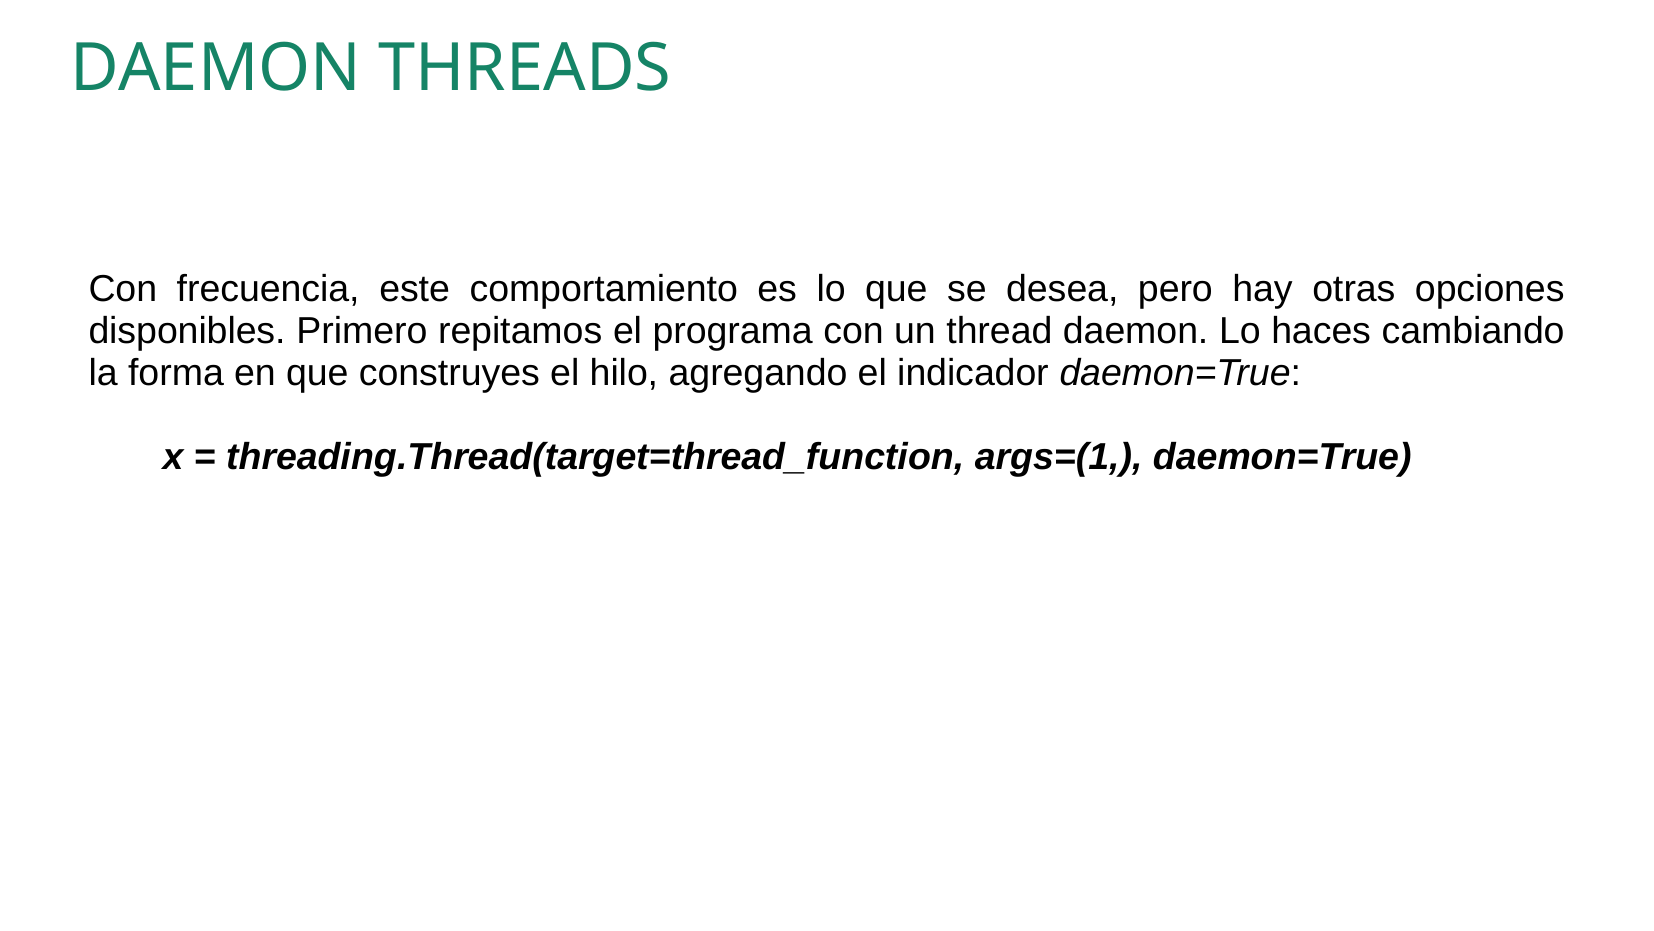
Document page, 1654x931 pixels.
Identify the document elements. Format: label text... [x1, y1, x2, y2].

text_box Con frecuencia, este comportamiento es lo que se desea, pero hay otras opciones disponibles. Primero repitamos el programa con un thread daemon. Lo haces cambiando la forma en que construyes el hilo, agregando el indicador daemon=True: x = threading.Thread(target=thread_function, args=(1,), daemon=True) [73, 259, 1580, 779]
title DAEMON THREADS [70, 0, 1447, 159]
